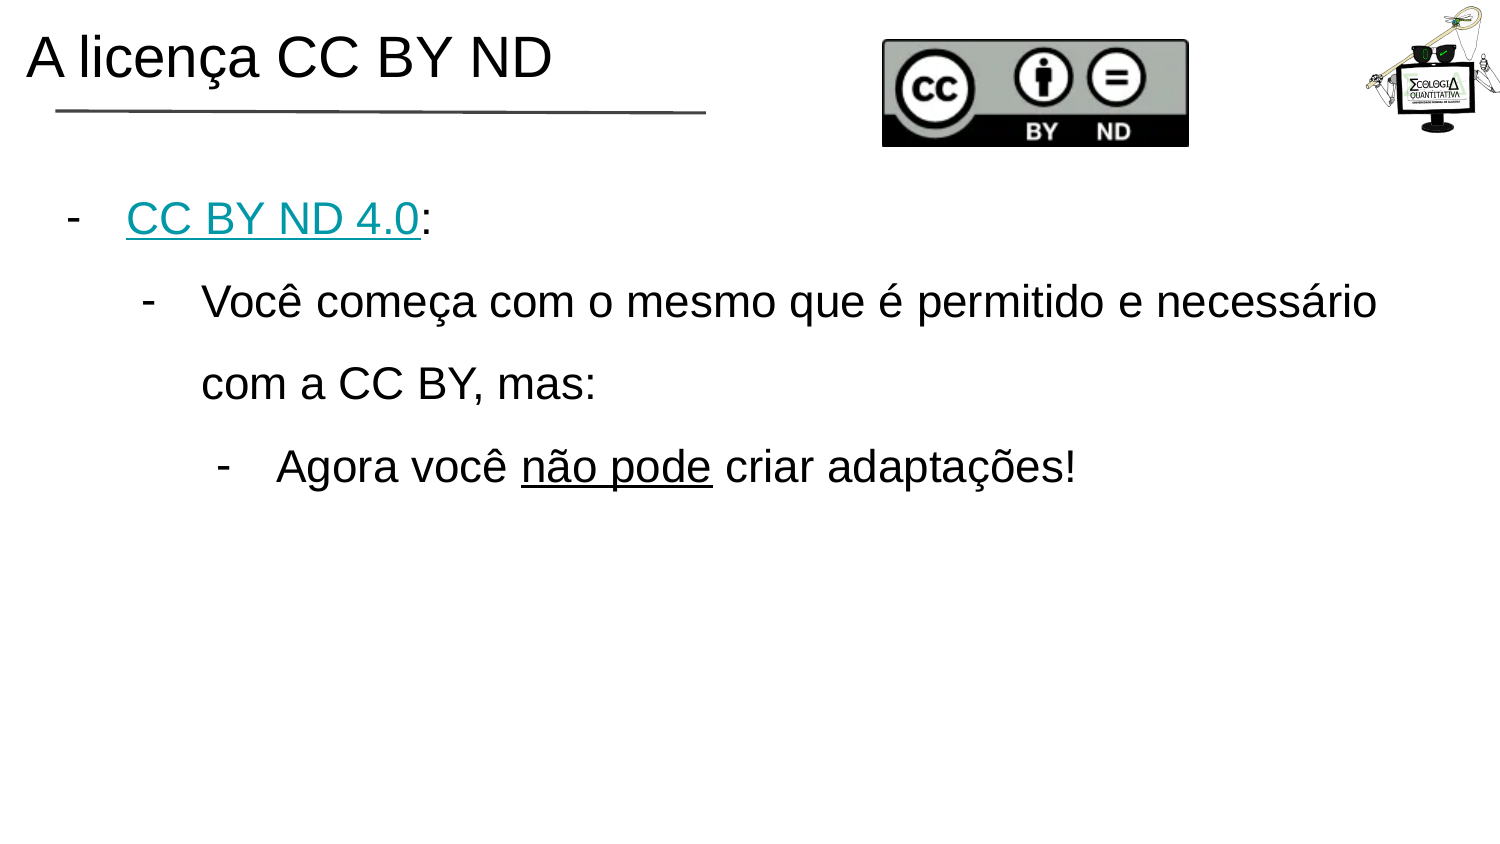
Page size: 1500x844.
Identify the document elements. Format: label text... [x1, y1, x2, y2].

text_box A licença CC BY ND [11, 3, 1353, 117]
picture [882, 39, 1189, 147]
text_box CC BY ND 4.0: Você começa com o mesmo que é permitido e necessário com a CC BY, mas: Agora você não pode criar adaptações! [36, 146, 1412, 801]
picture [1365, 3, 1500, 135]
